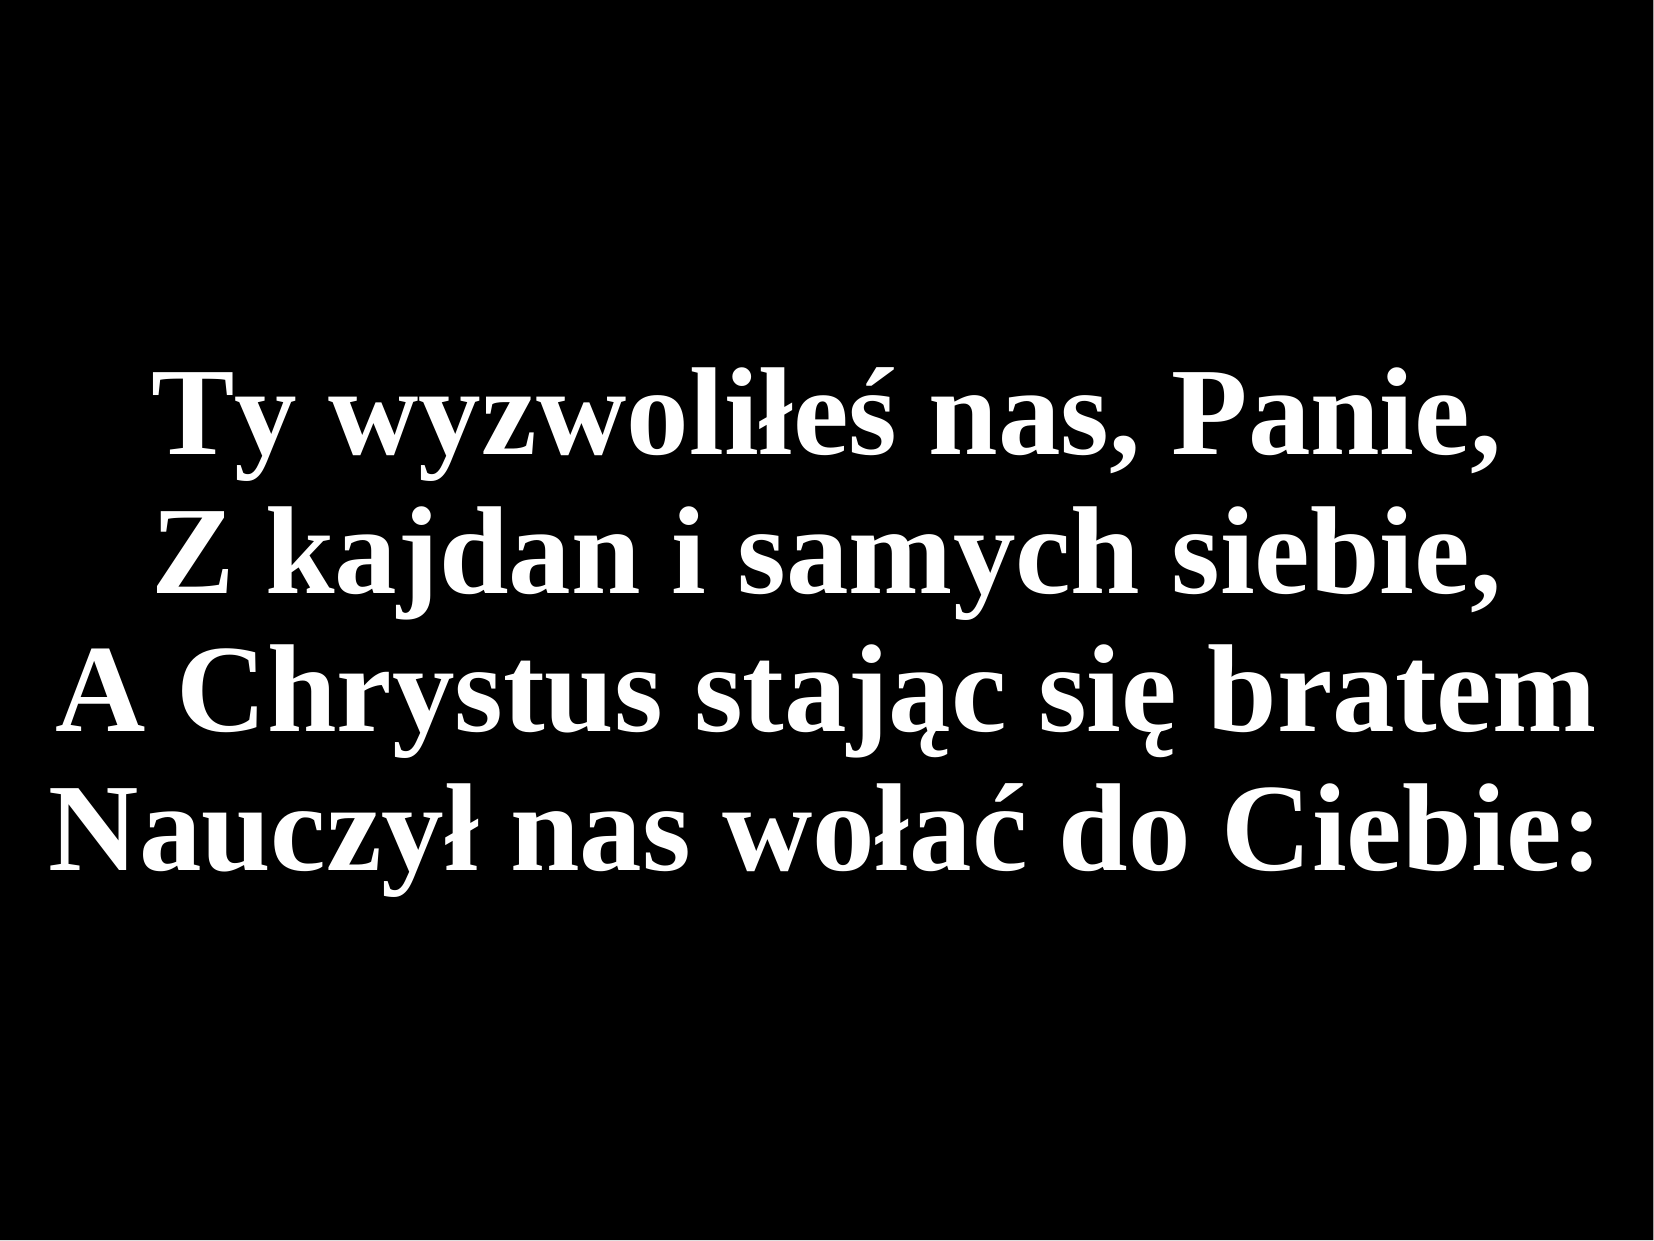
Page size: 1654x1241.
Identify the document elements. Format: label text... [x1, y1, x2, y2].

title Ty wyzwoliłeś nas, Panie, Z kajdan i samych siebie, A Chrystus stając się bratem Nauczył nas wołać do Ciebie: [0, 0, 1654, 1241]
